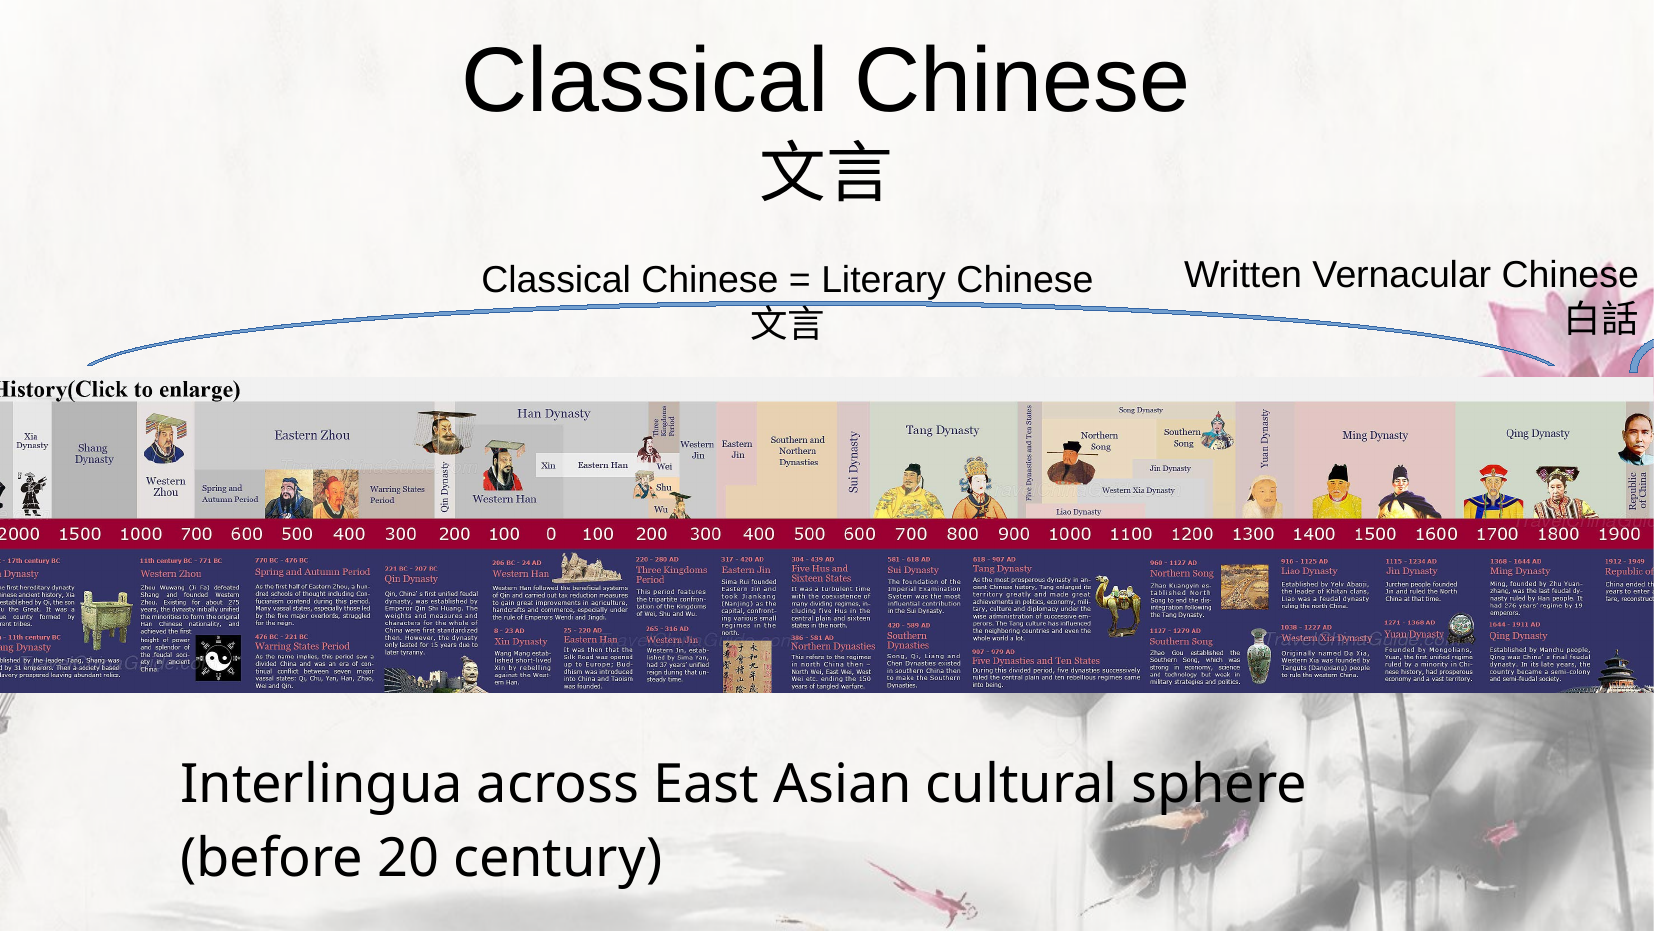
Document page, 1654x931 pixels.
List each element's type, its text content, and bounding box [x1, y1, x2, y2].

text_box Written Vernacular Chinese 白話 [1169, 242, 1654, 347]
text_box [1629, 347, 1654, 373]
text_box Classical Chinese = Literary Chinese 文言 [466, 247, 1109, 353]
text_box [1109, 307, 1169, 314]
text_box Classical Chinese 文言 [82, 19, 1571, 210]
text_box [87, 310, 466, 366]
text_box Interlingua across East Asian cultural sphere (before 20 century) [165, 736, 1453, 863]
text_box [1490, 347, 1555, 366]
picture [0, 377, 1654, 693]
